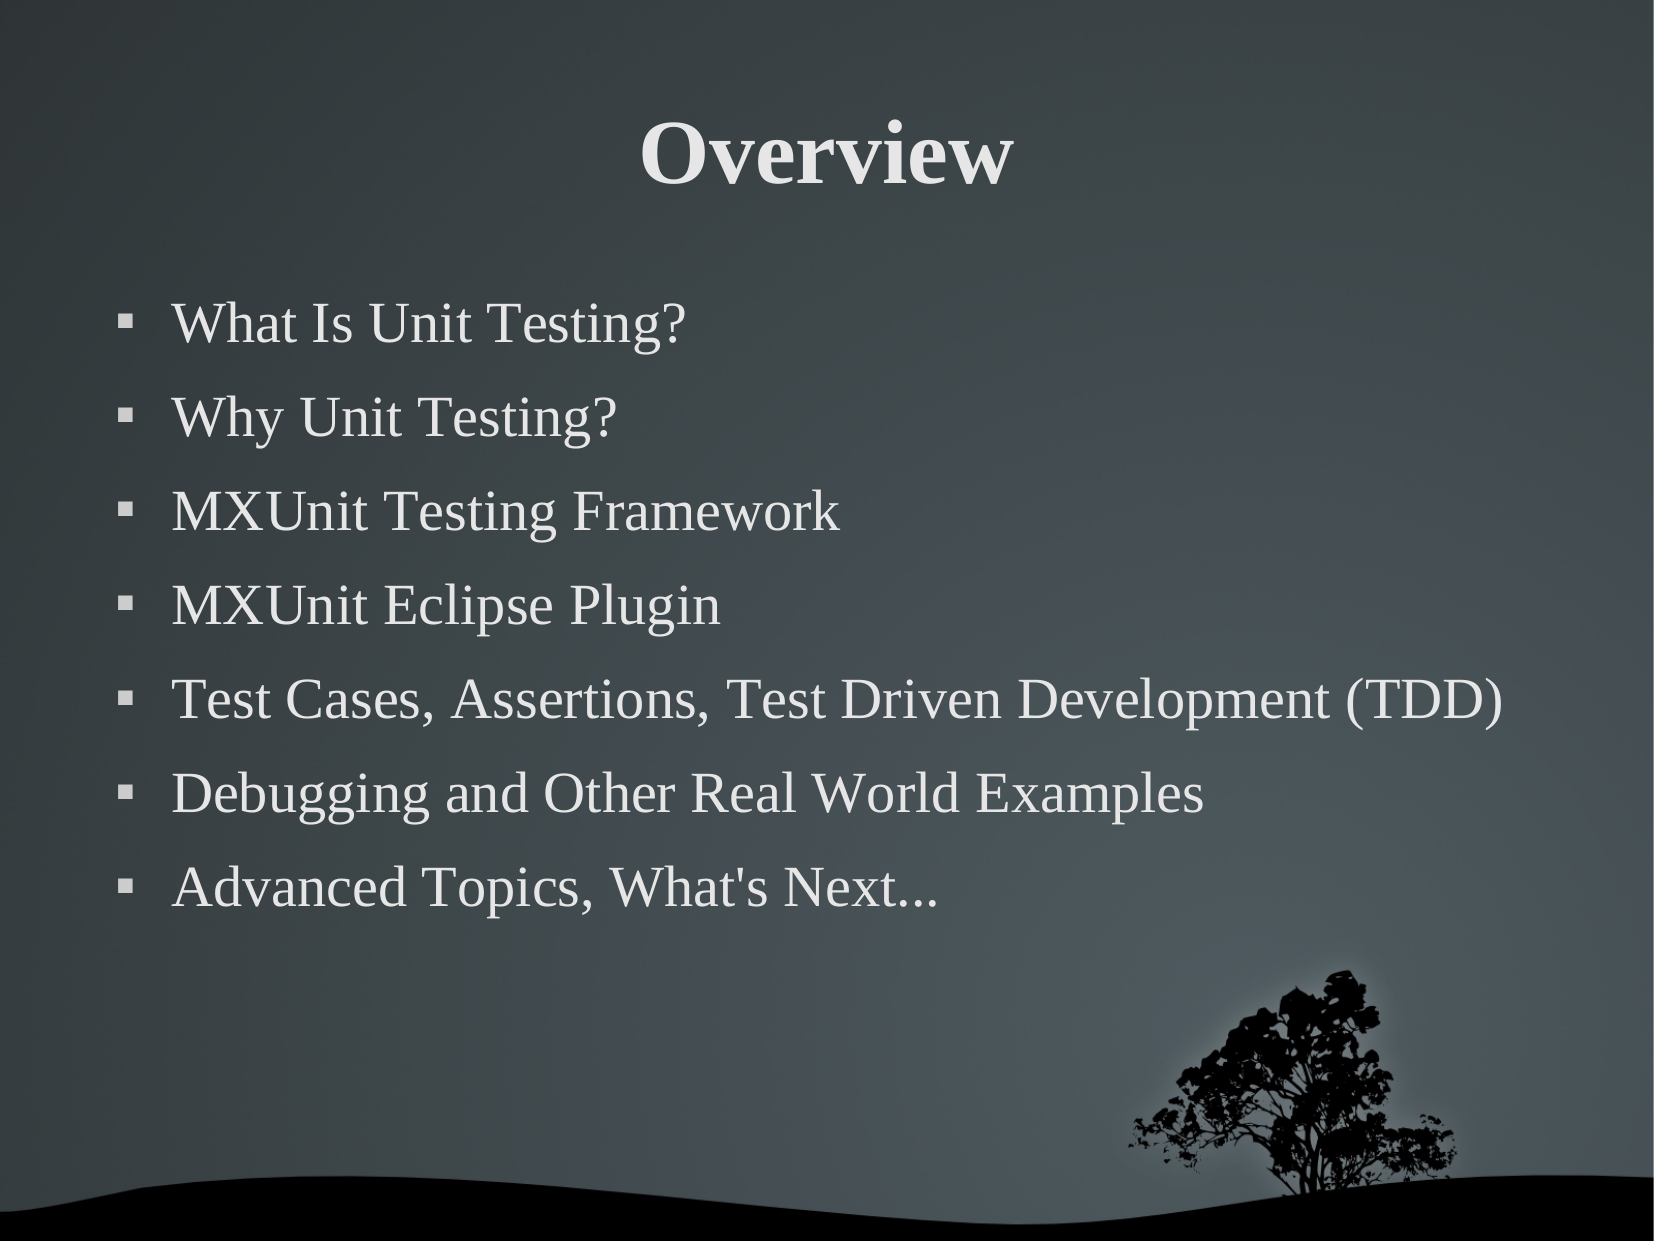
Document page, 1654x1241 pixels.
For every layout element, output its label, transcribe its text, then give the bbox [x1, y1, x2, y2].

list What Is Unit Testing? Why Unit Testing? MXUnit Testing Framework MXUnit Eclipse Plugin Test Cases, Assertions, Test Driven Development (TDD) Debugging and Other Real World Examples Advanced Topics, What's Next... [82, 290, 1571, 1109]
title Overview [82, 49, 1571, 257]
picture [0, 0, 1654, 1241]
